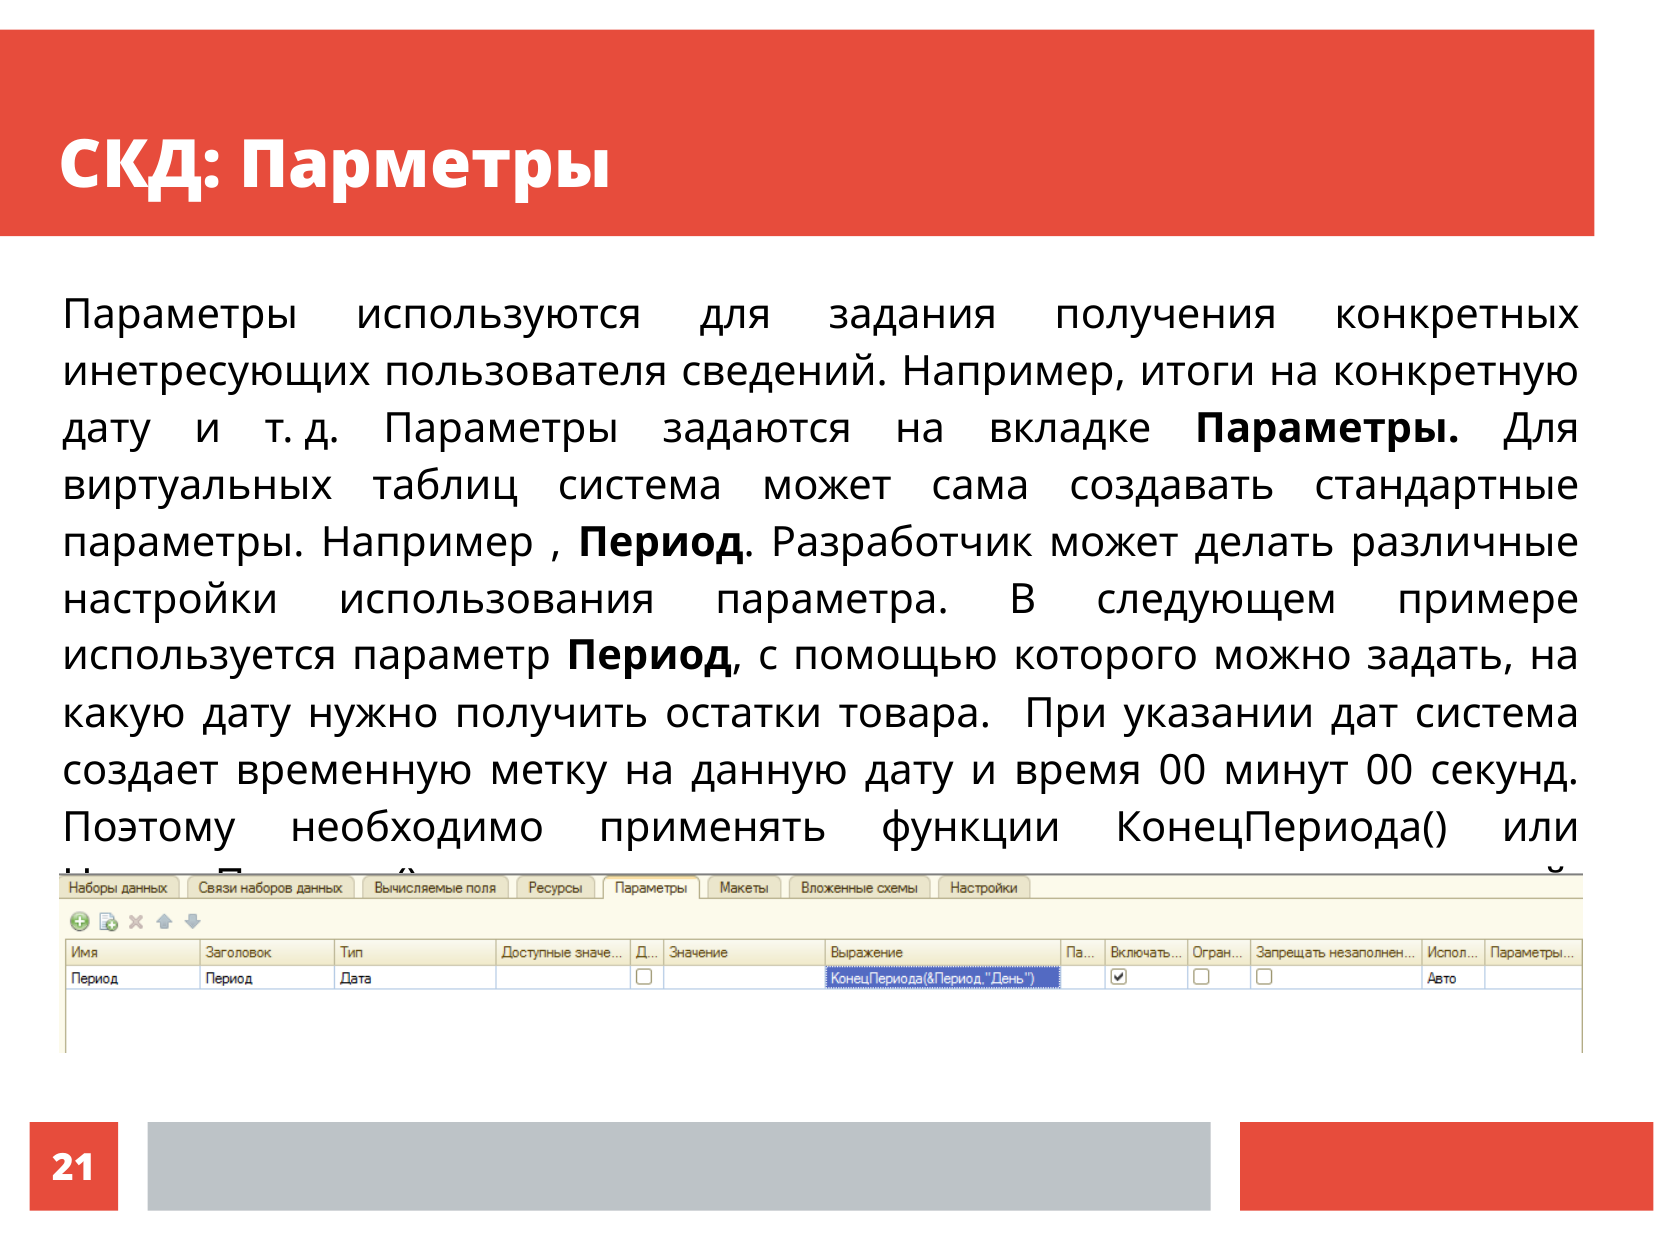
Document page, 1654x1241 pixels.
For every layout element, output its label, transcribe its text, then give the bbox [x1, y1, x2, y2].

text_box Параметры используются для задания получения конкретных инетресующих пользователя сведений. Например, итоги на конкретную дату и т. д. Параметры задаются на вкладке Параметры. Для виртуальных таблиц система может сама создавать стандартные параметры. Например , Период. Разработчик может делать различные настройки использования параметра. В следующем примере используется параметр Период, с помощью которого можно задать, на какую дату нужно получить остатки товара. При указании дат система создает временную метку на данную дату и время 00 минут 00 секунд. Поэтому необходимо применять функции КонецПериода() или НачалоПериода() для получения корректных сведений. Как это сделать приводится в следующем примере. [47, 276, 1595, 869]
title СКД: Парметры [59, 59, 1595, 207]
picture [59, 873, 1583, 1053]
